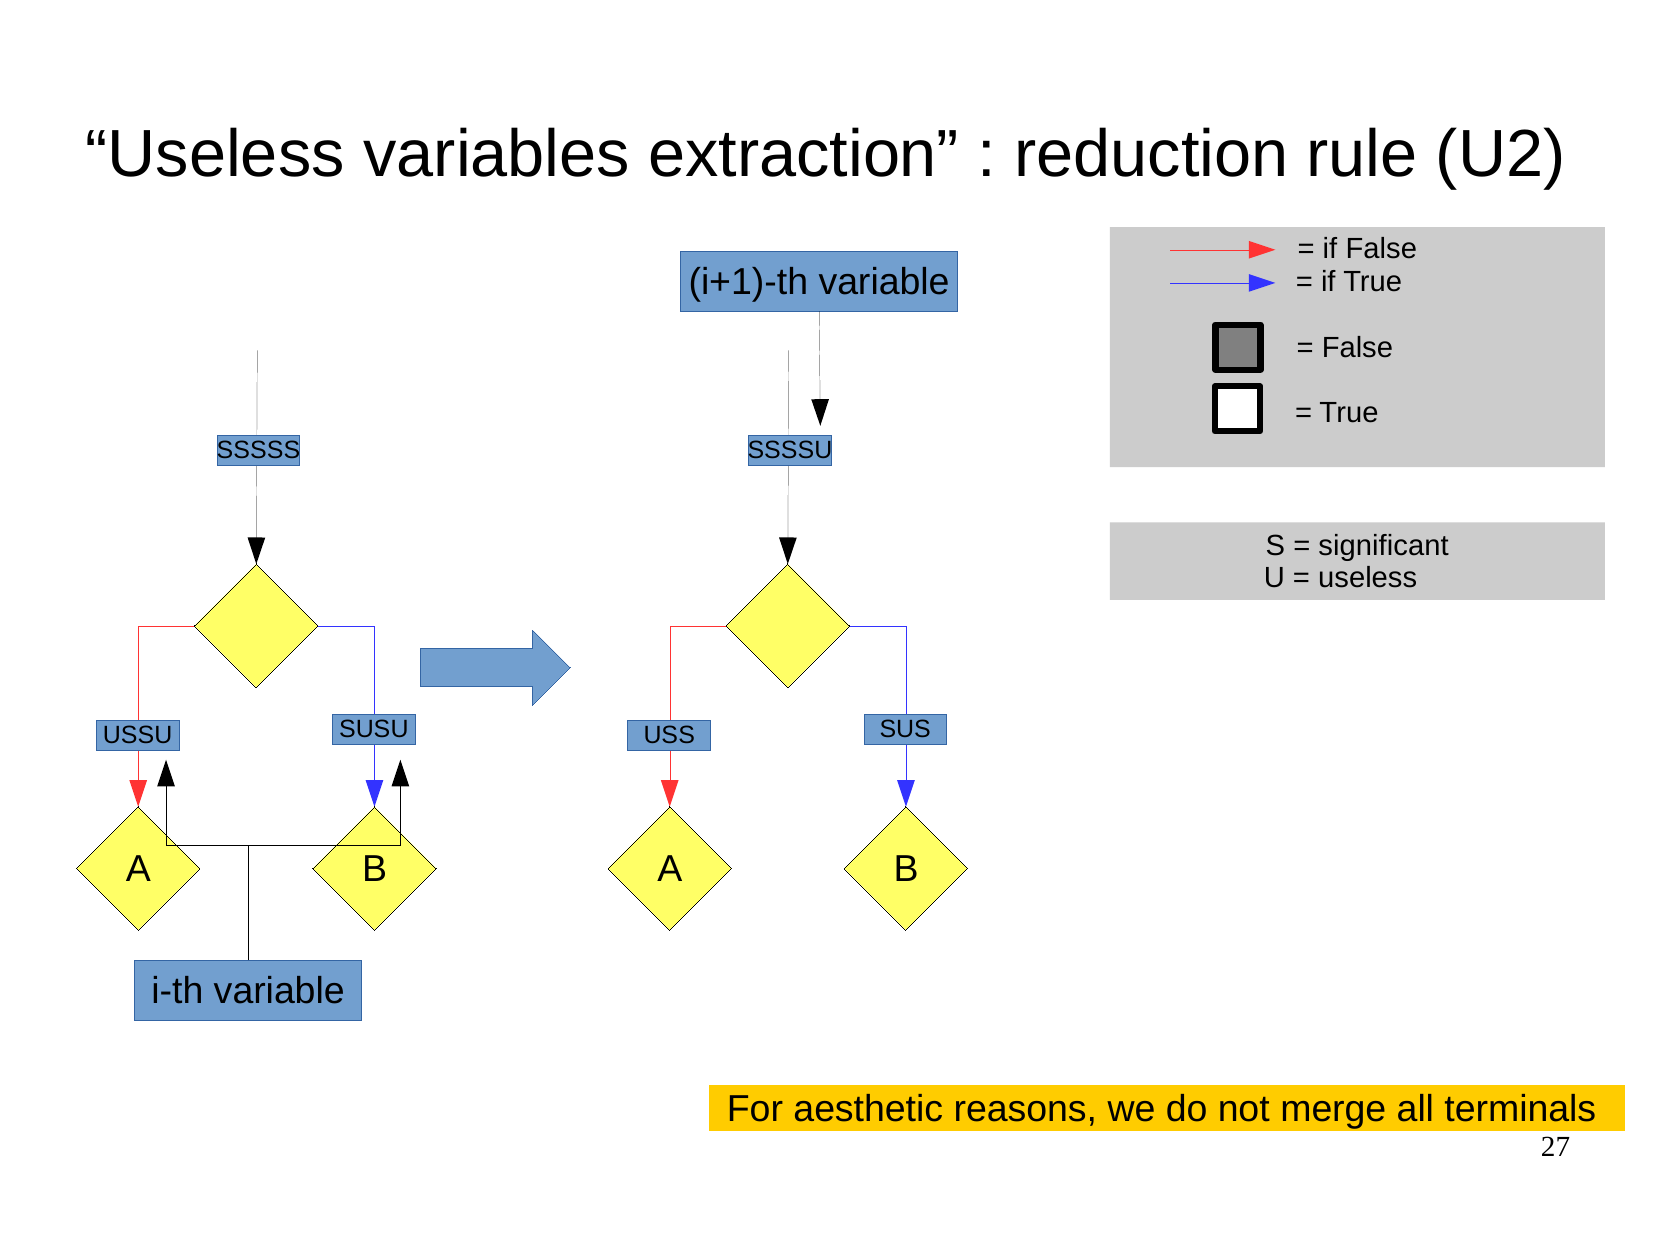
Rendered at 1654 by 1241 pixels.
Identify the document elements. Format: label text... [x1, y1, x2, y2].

text_box (i+1)-th variable [680, 251, 958, 312]
text_box A [167, 835, 177, 845]
text_box B [312, 833, 437, 931]
text_box B [844, 806, 968, 931]
text_box = if False = if True = False = True [1109, 227, 1605, 468]
text_box [194, 563, 318, 688]
text_box i-th variable [134, 960, 362, 1021]
text_box B [336, 806, 400, 845]
text_box A [608, 806, 732, 931]
text_box [1215, 324, 1261, 370]
text_box USS [627, 720, 711, 751]
text_box For aesthetic reasons, we do not merge all terminals [709, 1085, 1625, 1131]
text_box SSSSS [217, 435, 300, 466]
text_box SSSSU [748, 435, 832, 466]
text_box [726, 563, 850, 688]
text_box [420, 630, 571, 706]
text_box SUSU [332, 714, 416, 745]
text_box USSU [96, 720, 180, 751]
text_box S = significant U = useless [1109, 522, 1605, 600]
text_box A [76, 806, 200, 931]
title “Useless variables extraction” : reduction rule (U2) [82, 49, 1571, 257]
text_box SUS [864, 714, 947, 745]
text_box [1215, 386, 1261, 432]
